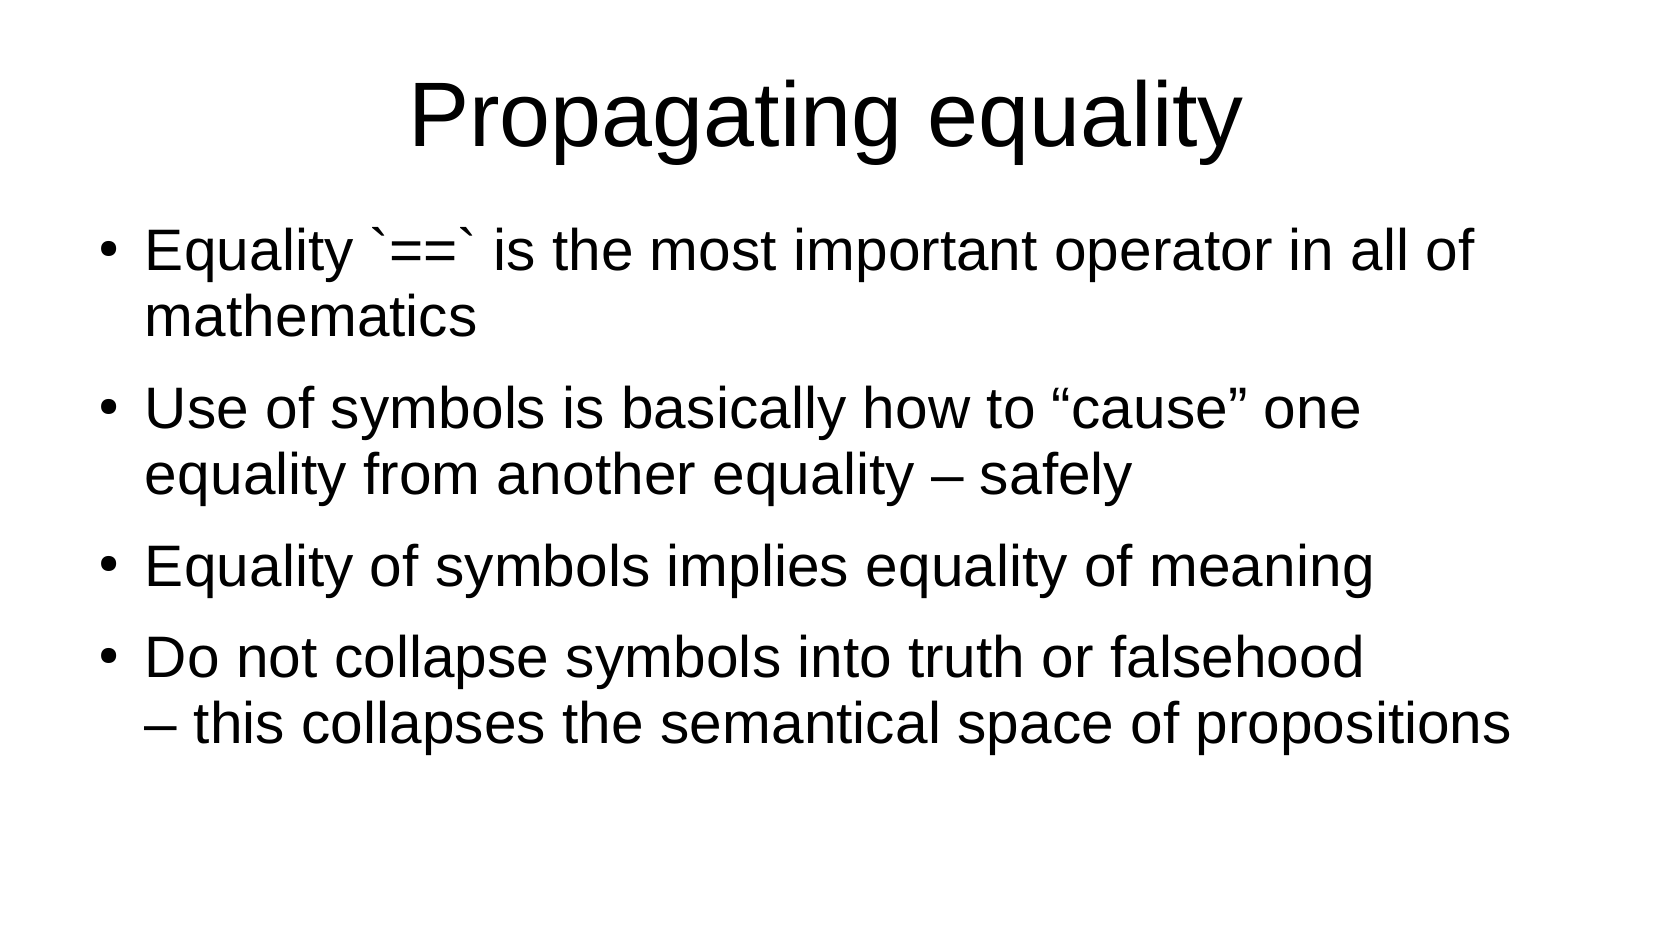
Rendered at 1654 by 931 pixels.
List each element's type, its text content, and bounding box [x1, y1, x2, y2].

list Equality `==` is the most important operator in all of mathematics Use of symbols is basically how to “cause” one equality from another equality – safely Equality of symbols implies equality of meaning Do not collapse symbols into truth or falsehood – this collapses the semantical space of propositions [82, 217, 1571, 758]
title Propagating equality [82, 37, 1571, 193]
